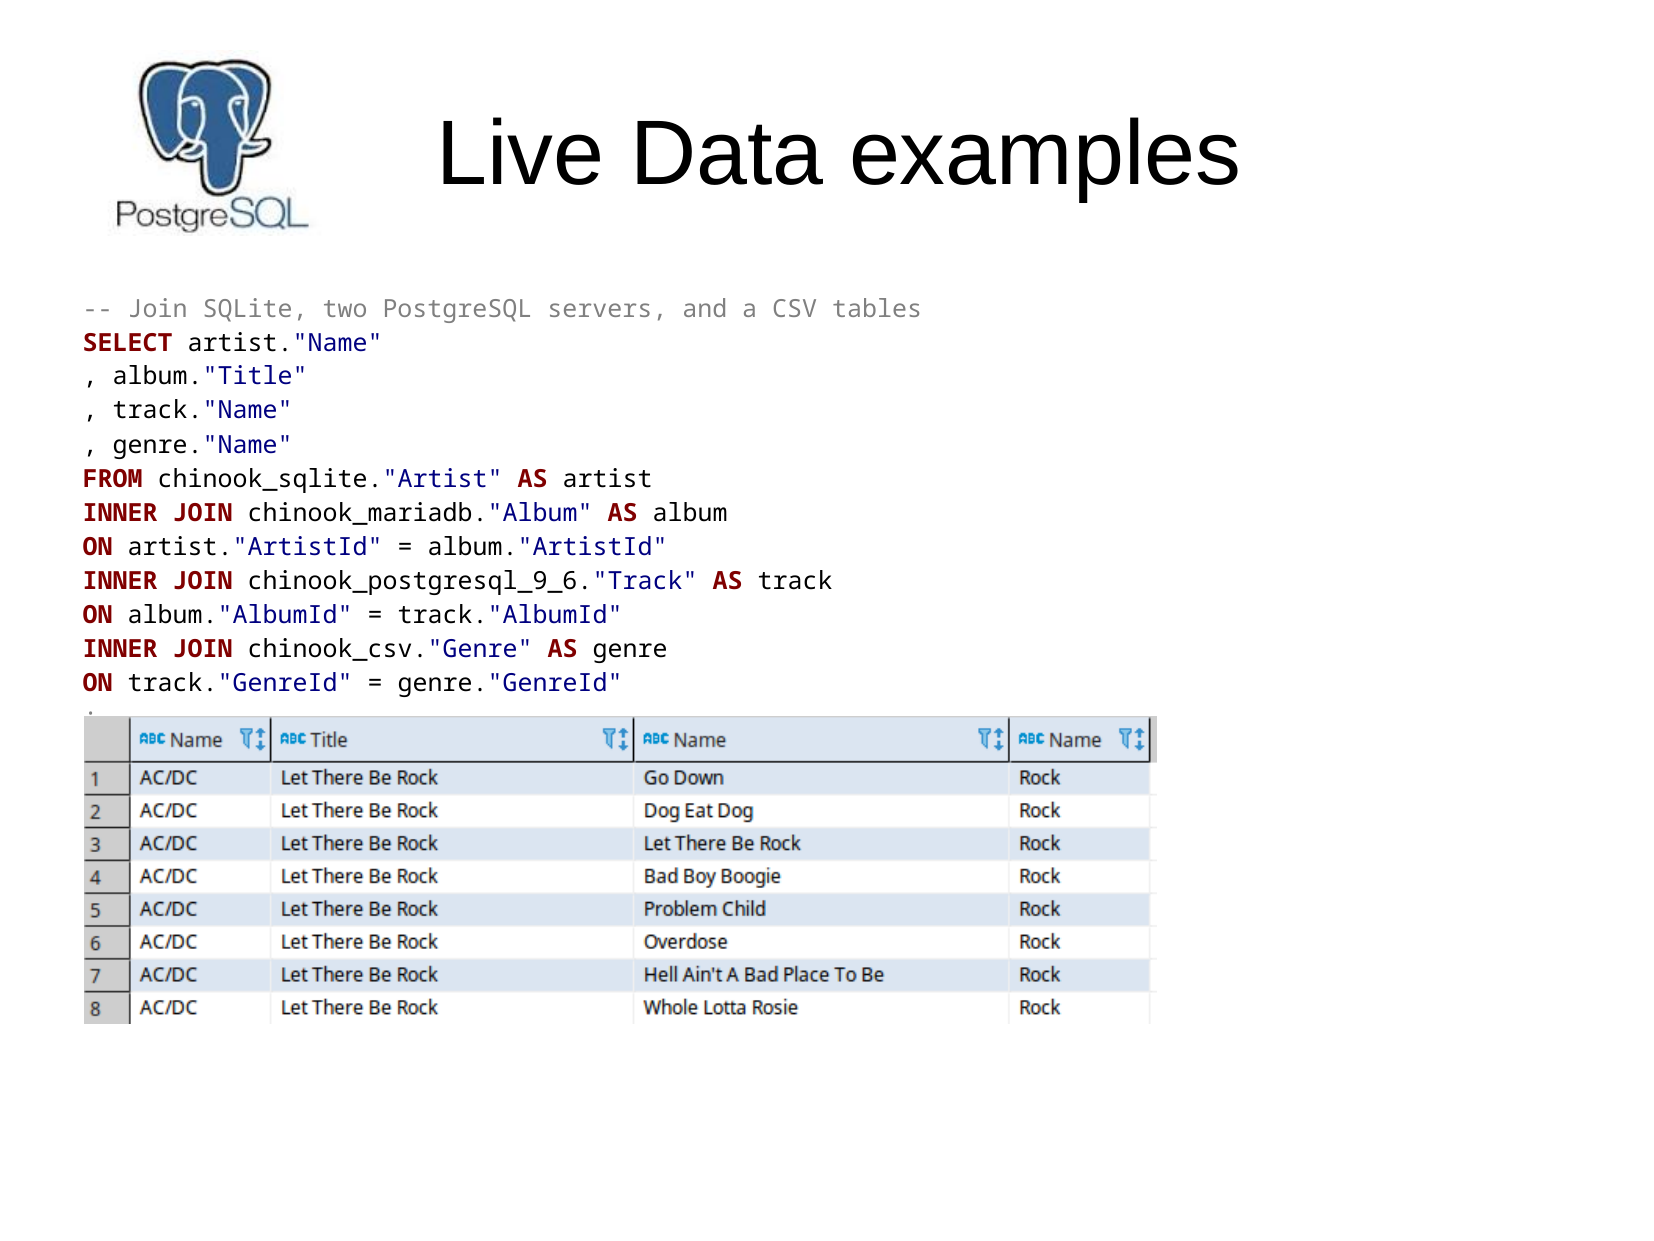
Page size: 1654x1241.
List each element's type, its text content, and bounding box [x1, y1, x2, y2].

picture [84, 716, 1157, 1024]
picture [58, 50, 356, 237]
title Live Data examples [82, 49, 1571, 257]
list -- Join SQLite, two PostgreSQL servers, and a CSV tables SELECT artist."Name" , album."Title" , track."Name" , genre."Name" FROM chinook_sqlite."Artist" AS artist INNER JOIN chinook_mariadb."Album" AS album ON artist."ArtistId" = album."ArtistId" INNER JOIN chinook_postgresql_9_6."Track" AS track ON album."AlbumId" = track."AlbumId" INNER JOIN chinook_csv."Genre" AS genre ON track."GenreId" = genre."GenreId" ; [82, 290, 1538, 1010]
